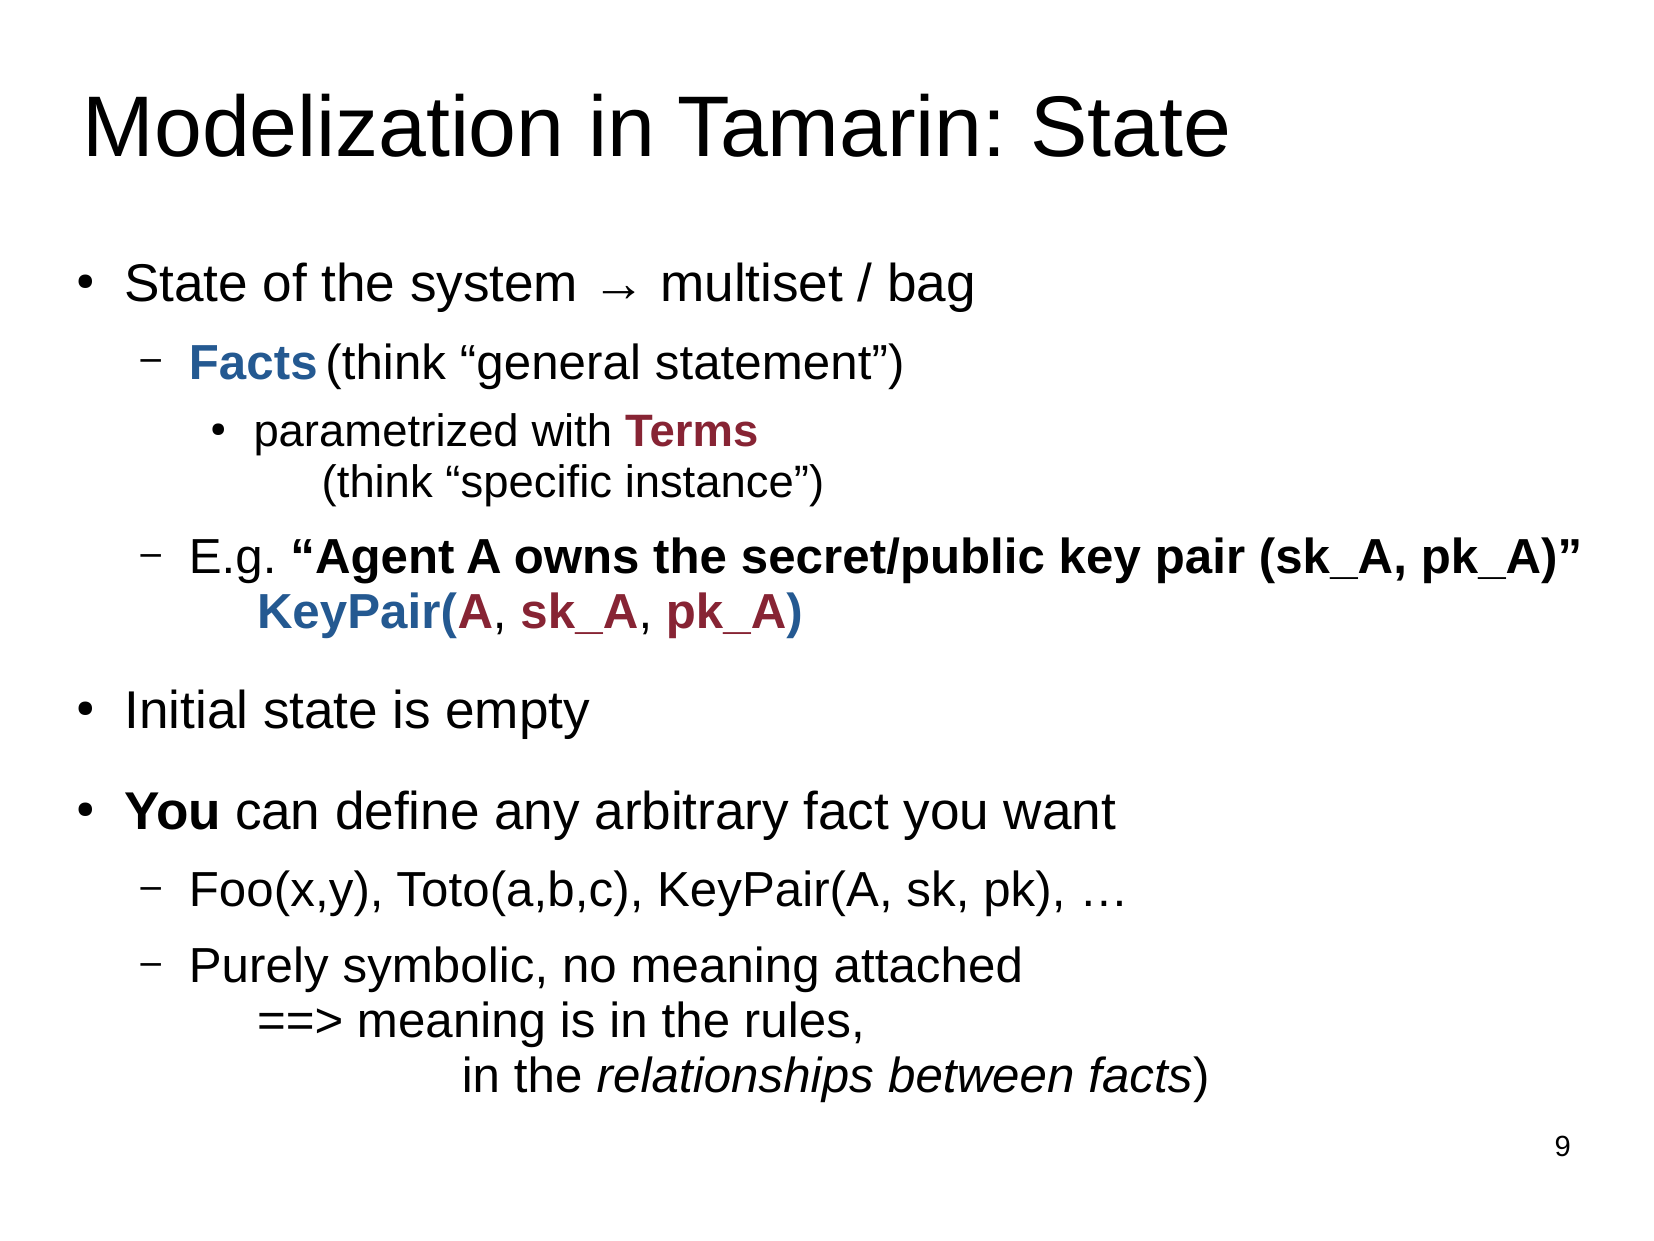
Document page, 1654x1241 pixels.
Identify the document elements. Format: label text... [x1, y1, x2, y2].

title Modelization in Tamarin: State [82, 49, 1571, 204]
list State of the system → multiset / bag Facts (think “general statement”) parametrized with Terms (think “specific instance”) E.g. “Agent A owns the secret/public key pair (sk_A, pk_A)” KeyPair(A, sk_A, pk_A) Initial state is empty You can define any arbitrary fact you want Foo(x,y), Toto(a,b,c), KeyPair(A, sk, pk), … Purely symbolic, no meaning attached ==> meaning is in the rules, in the relationships between facts) [60, 253, 1591, 1118]
